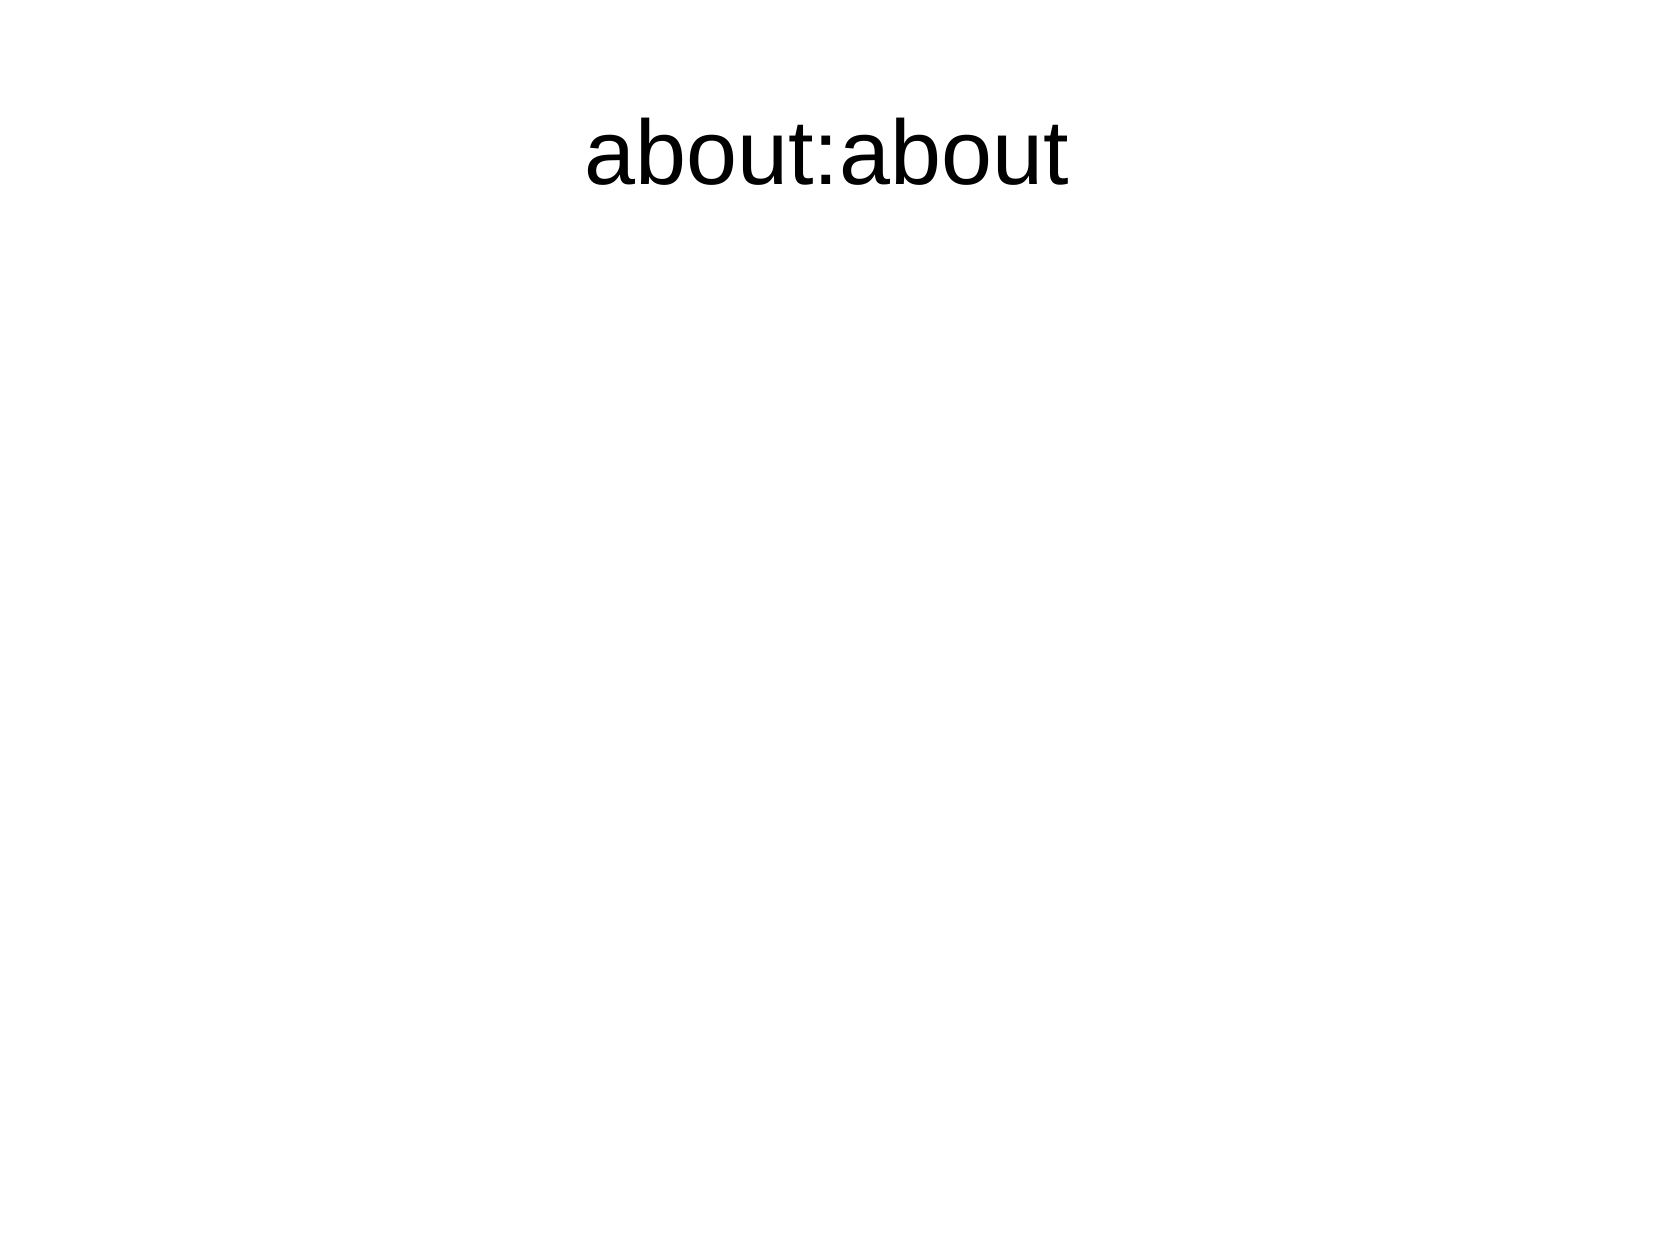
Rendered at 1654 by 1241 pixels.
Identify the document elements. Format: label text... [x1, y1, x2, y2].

title about:about [82, 49, 1571, 257]
